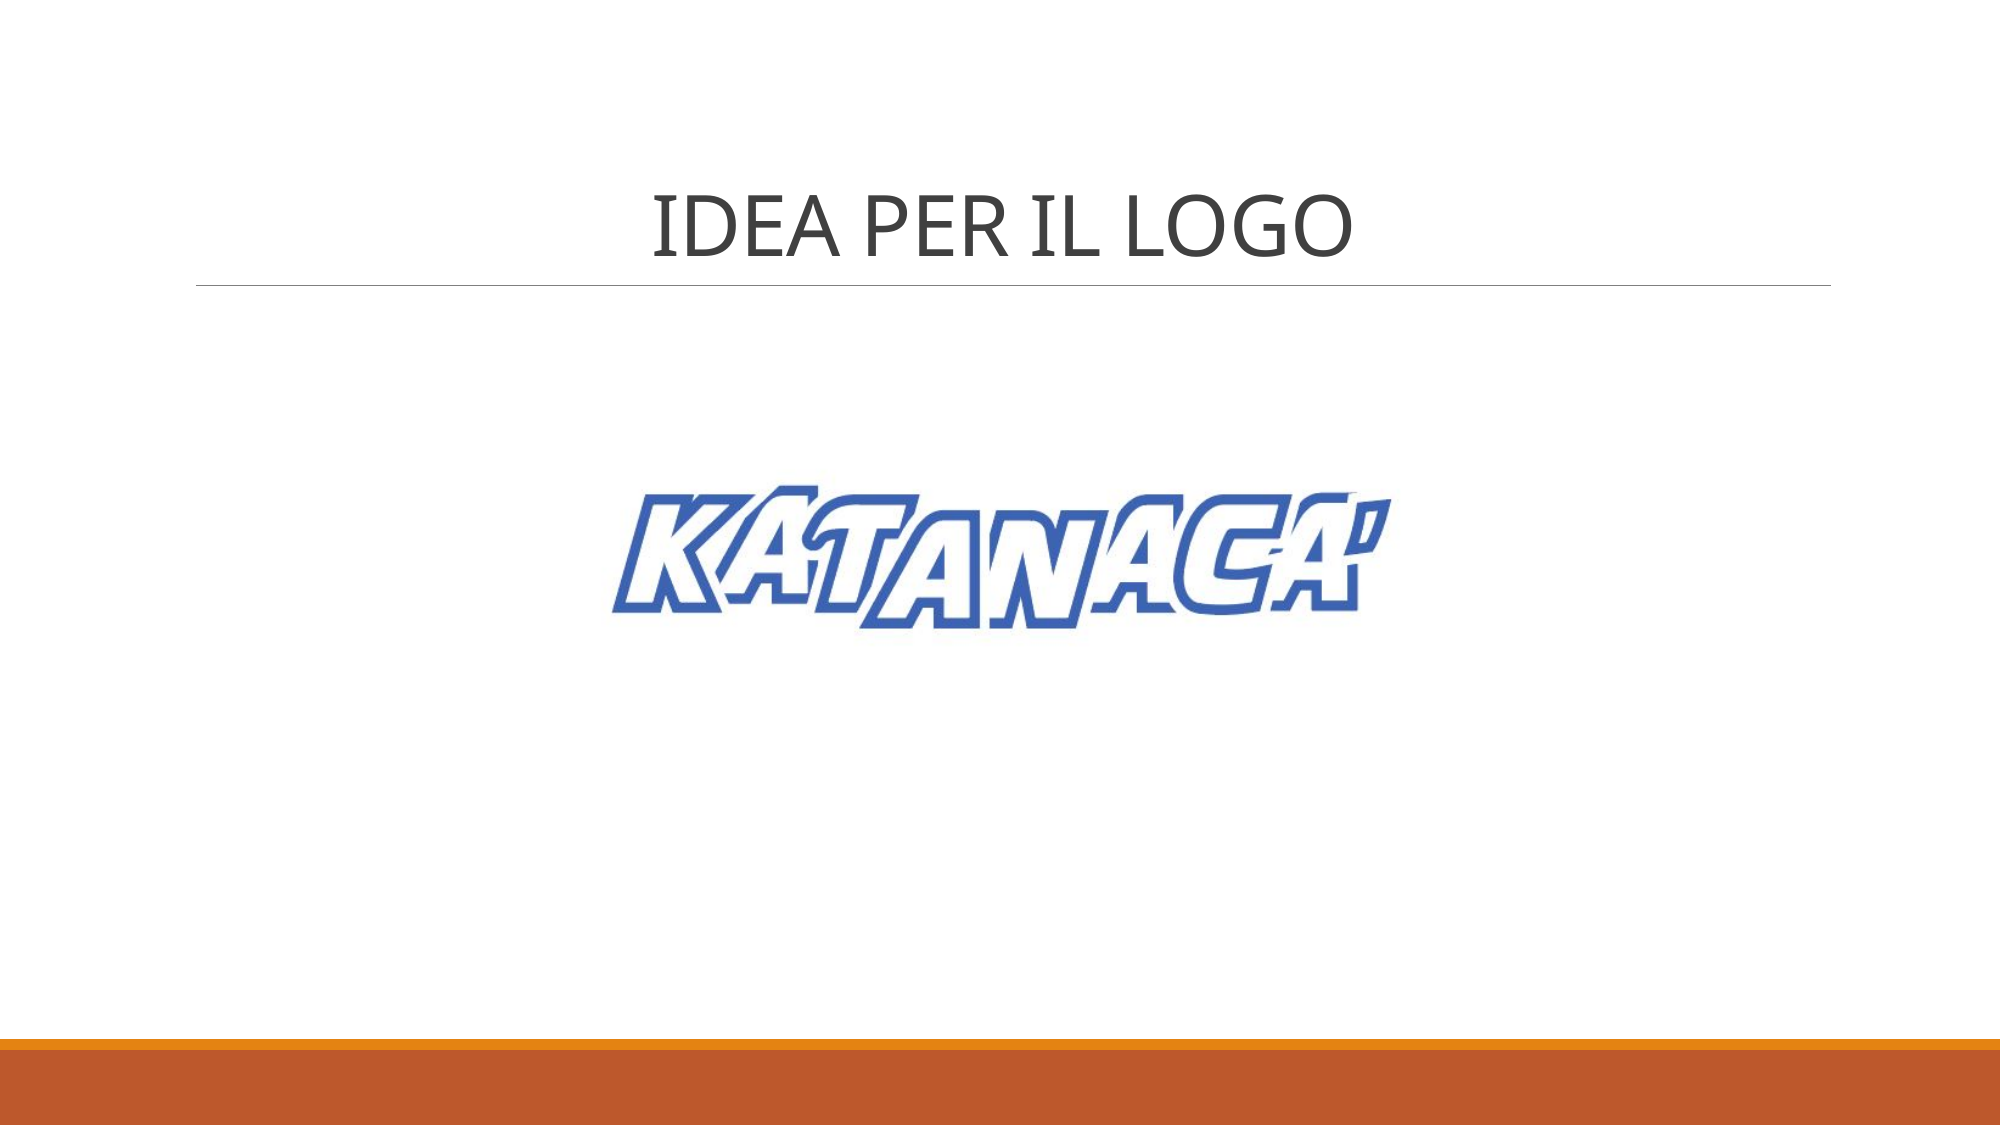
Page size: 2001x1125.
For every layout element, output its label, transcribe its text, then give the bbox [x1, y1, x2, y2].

picture [582, 353, 1418, 803]
title IDEA PER IL LOGO [636, 162, 1374, 282]
